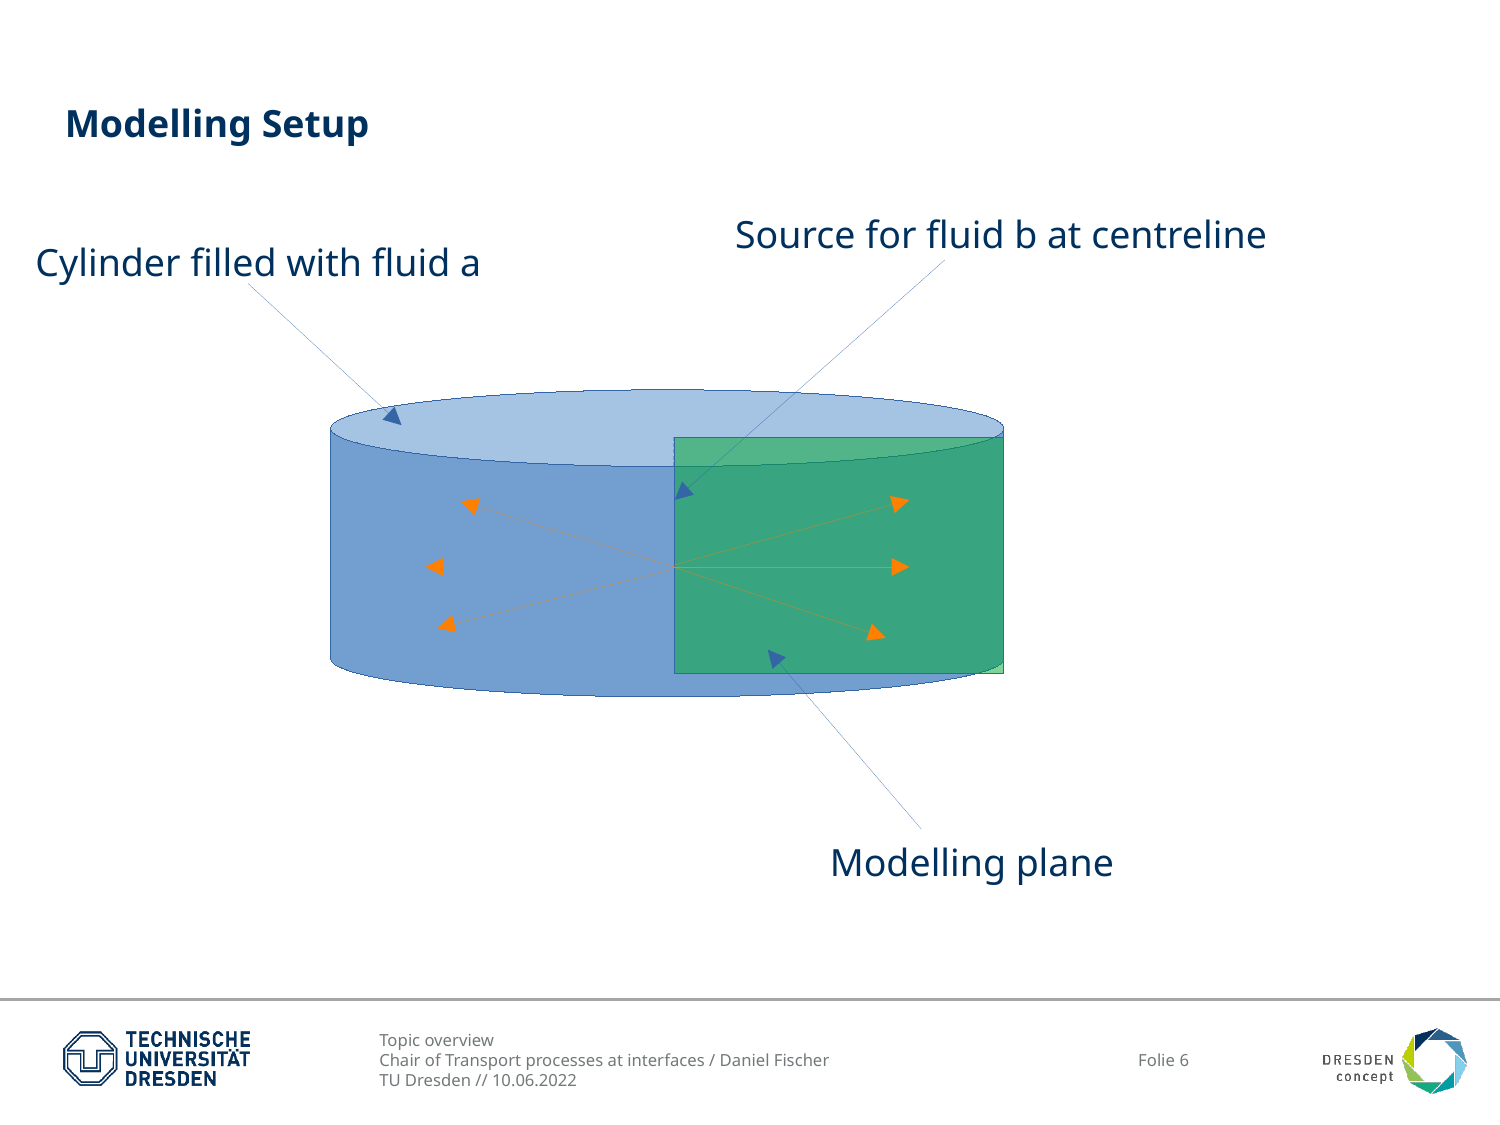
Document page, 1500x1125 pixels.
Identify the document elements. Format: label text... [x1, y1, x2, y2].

picture [1323, 1028, 1467, 1094]
picture [63, 1031, 250, 1086]
text_box Source for fluid b at centreline [720, 200, 1288, 300]
text_box Modelling plane [814, 829, 1264, 895]
text_box Cylinder filled with fluid a [35, 236, 485, 288]
title Modelling Setup [64, 56, 1437, 190]
text_box [330, 430, 1004, 697]
